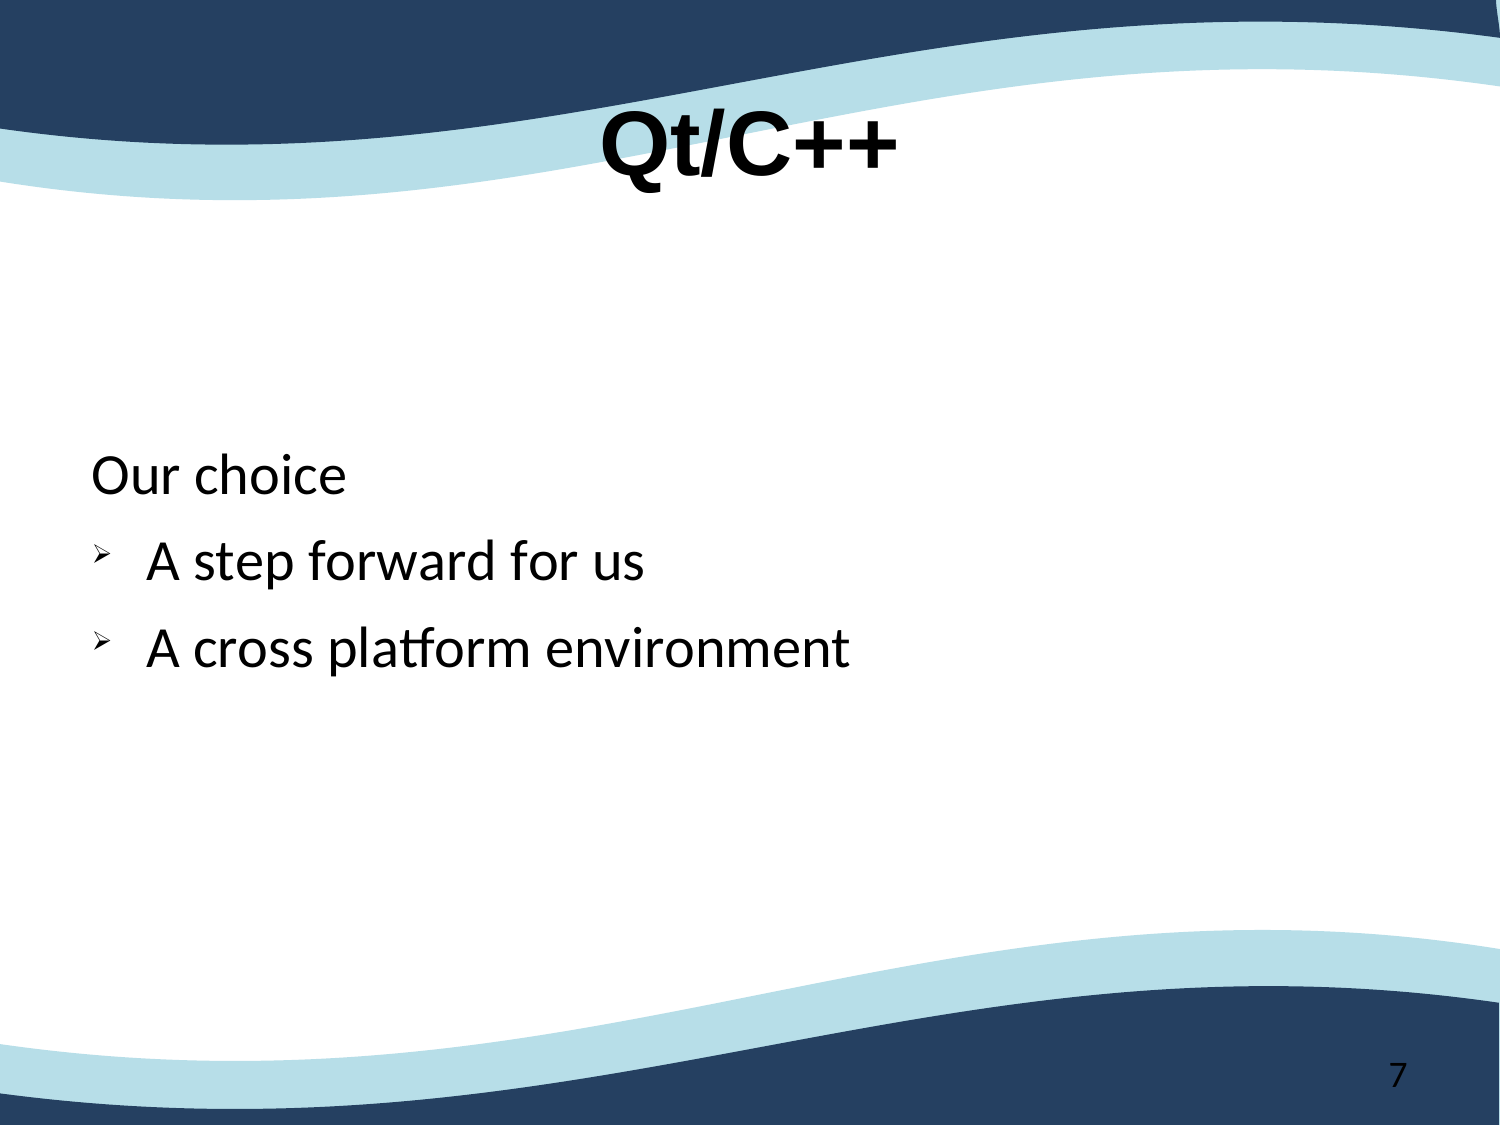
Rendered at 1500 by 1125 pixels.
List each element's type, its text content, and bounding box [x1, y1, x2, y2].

list Our choice A step forward for us A cross platform environment [75, 255, 1465, 913]
title Qt/C++ [74, 21, 1425, 257]
